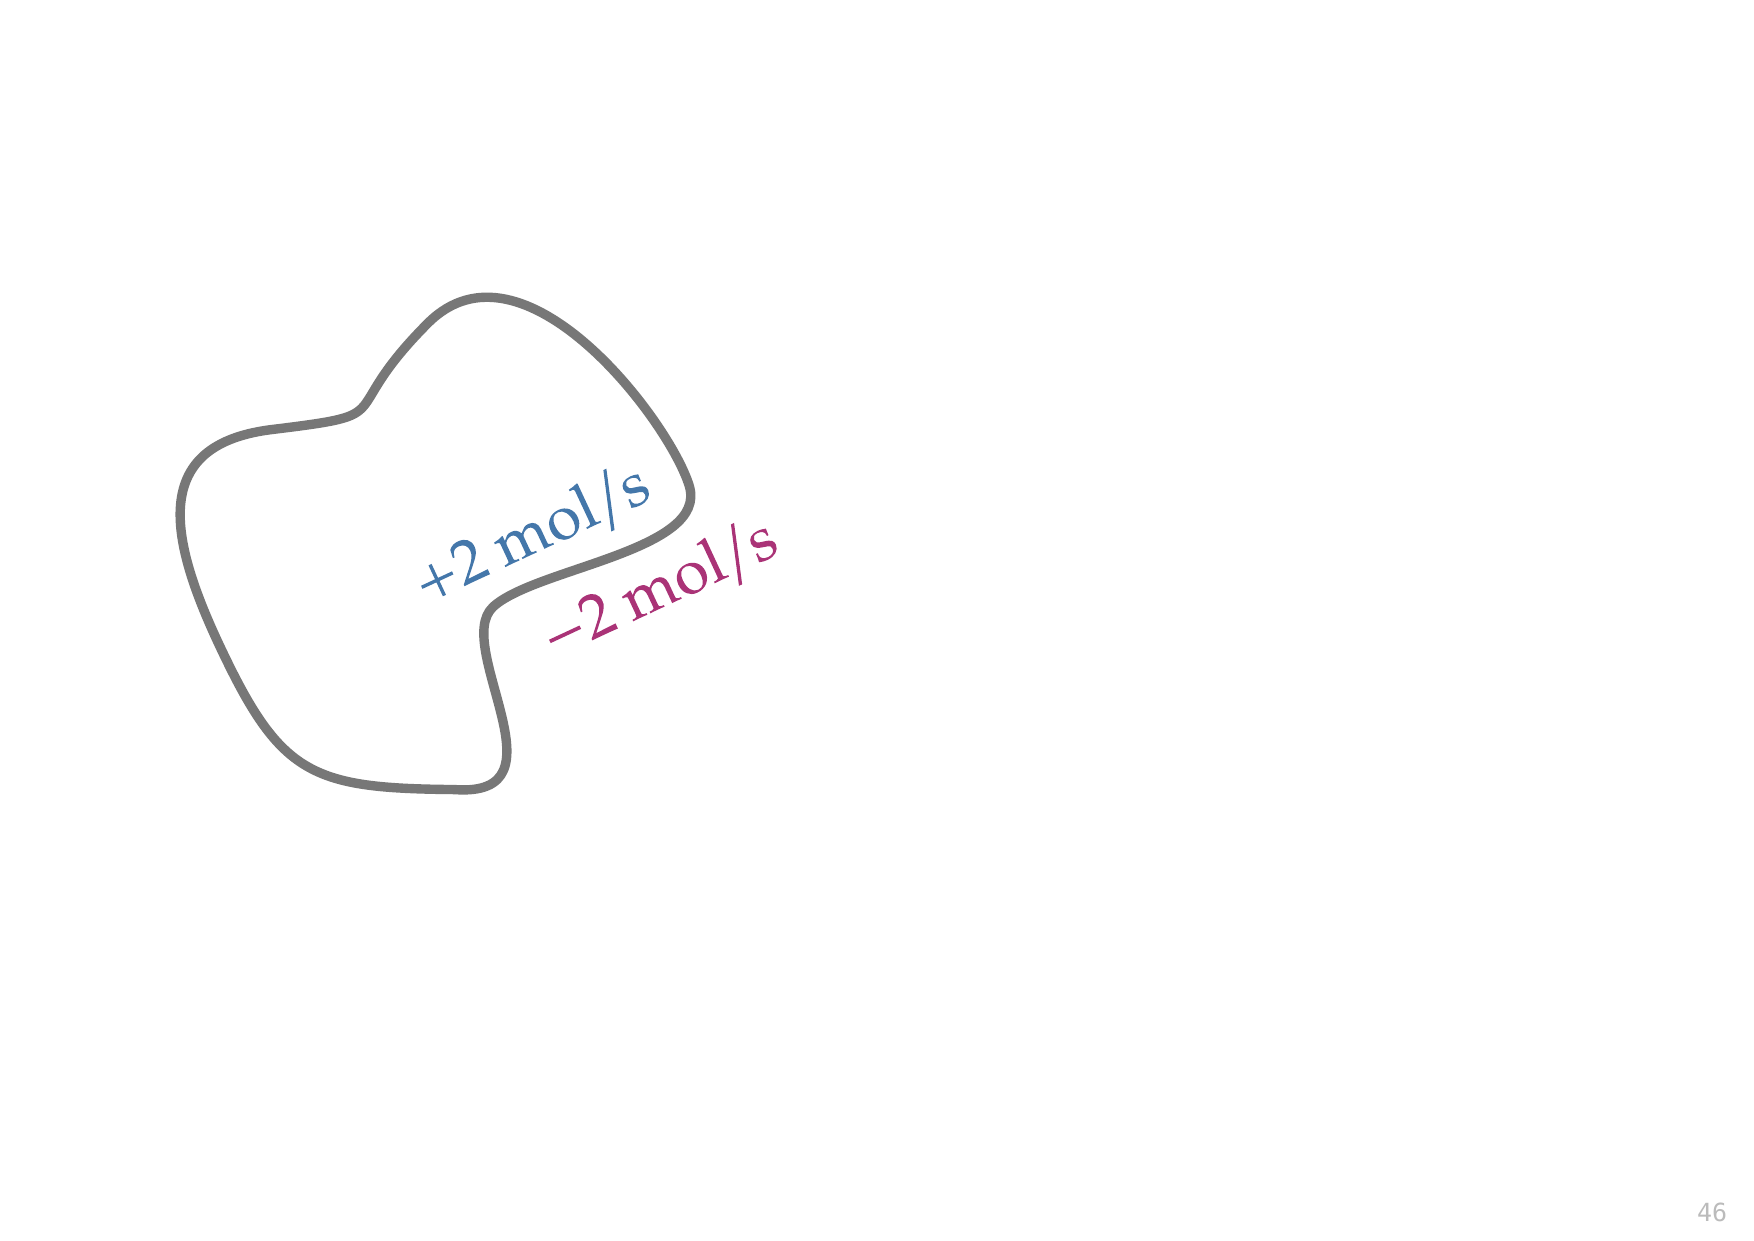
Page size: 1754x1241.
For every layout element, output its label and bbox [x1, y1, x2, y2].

text_box [568, 483, 602, 530]
text_box [494, 522, 554, 568]
text_box [450, 539, 491, 587]
text_box [549, 625, 582, 644]
text_box [603, 468, 615, 532]
text_box [421, 563, 454, 597]
text_box [676, 562, 708, 595]
text_box [622, 474, 649, 508]
text_box [750, 528, 777, 563]
text_box [696, 537, 729, 584]
text_box [730, 522, 743, 586]
text_box [578, 594, 618, 641]
text_box [549, 508, 580, 540]
text_box [622, 577, 682, 622]
